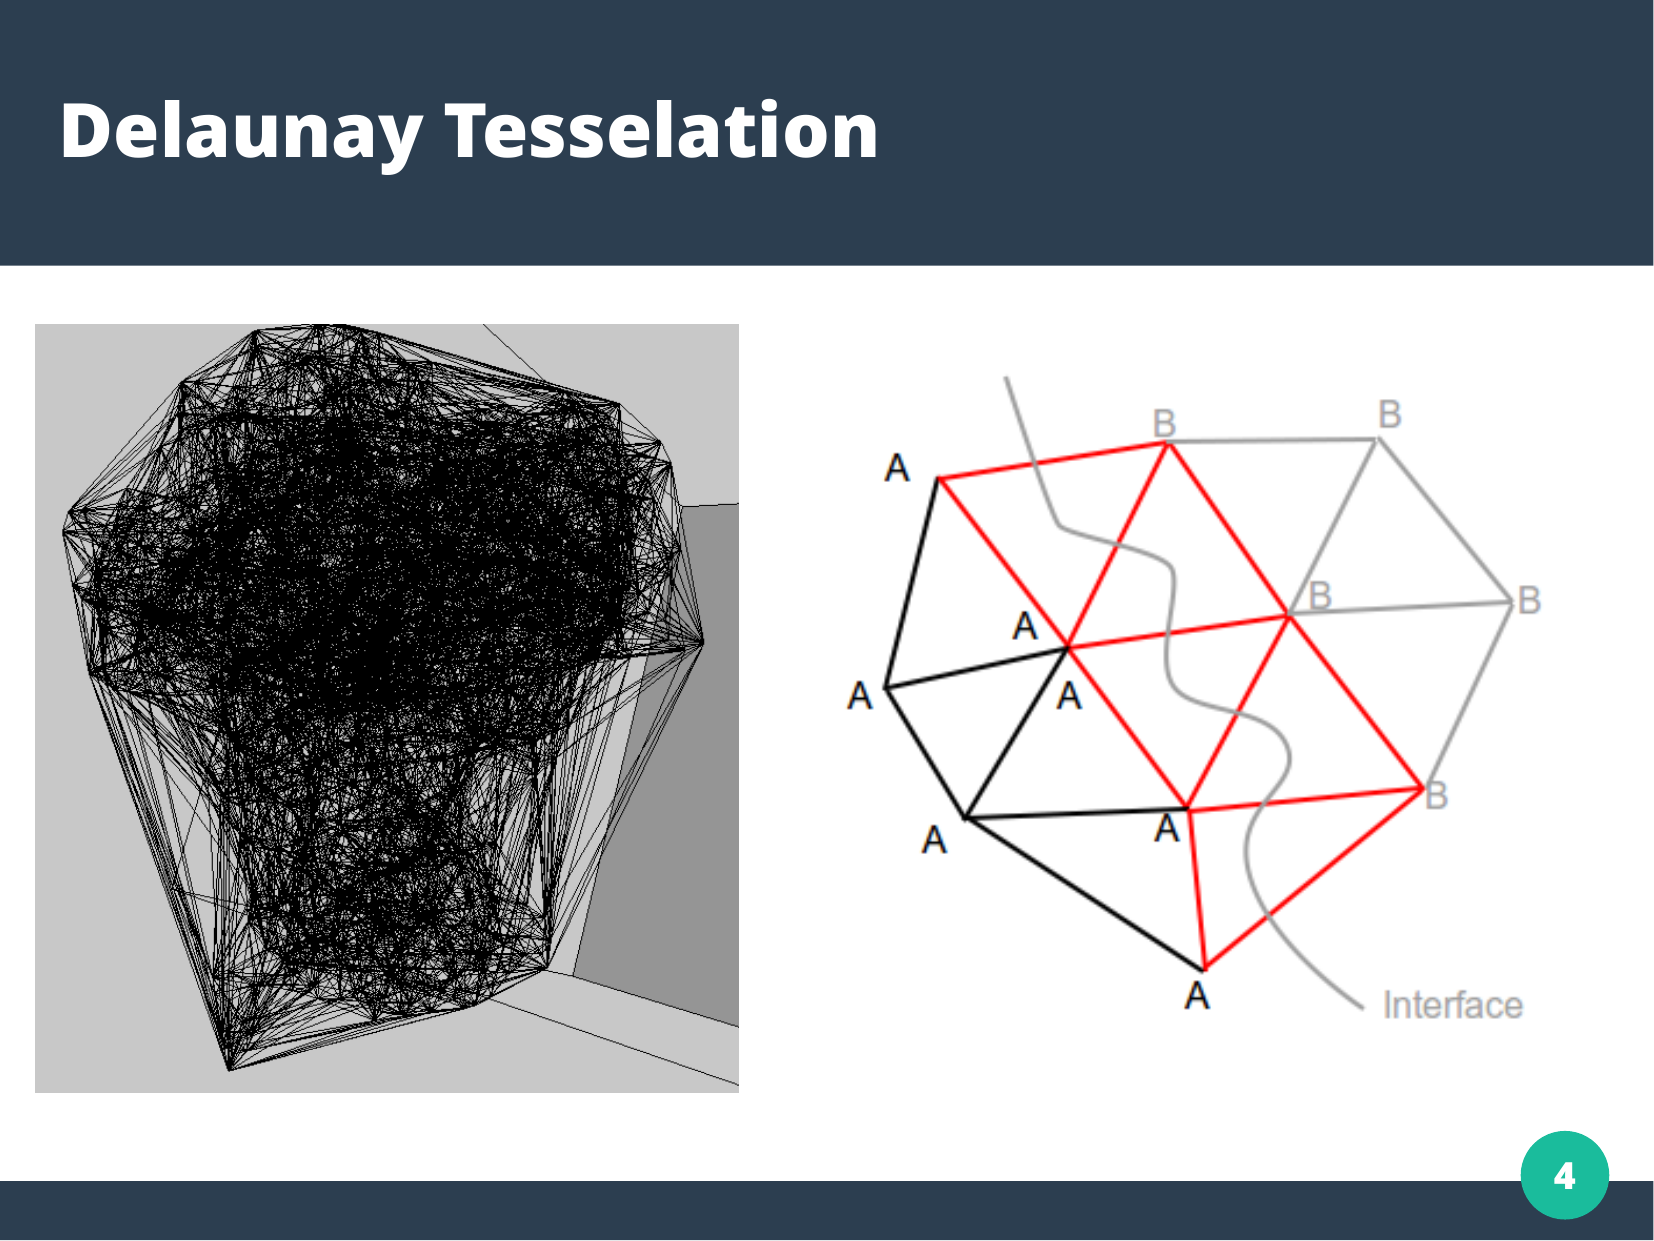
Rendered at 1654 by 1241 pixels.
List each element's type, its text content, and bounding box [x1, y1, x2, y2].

title Delaunay Tesselation [59, 49, 1595, 207]
picture [797, 354, 1611, 1063]
picture [35, 324, 739, 1093]
